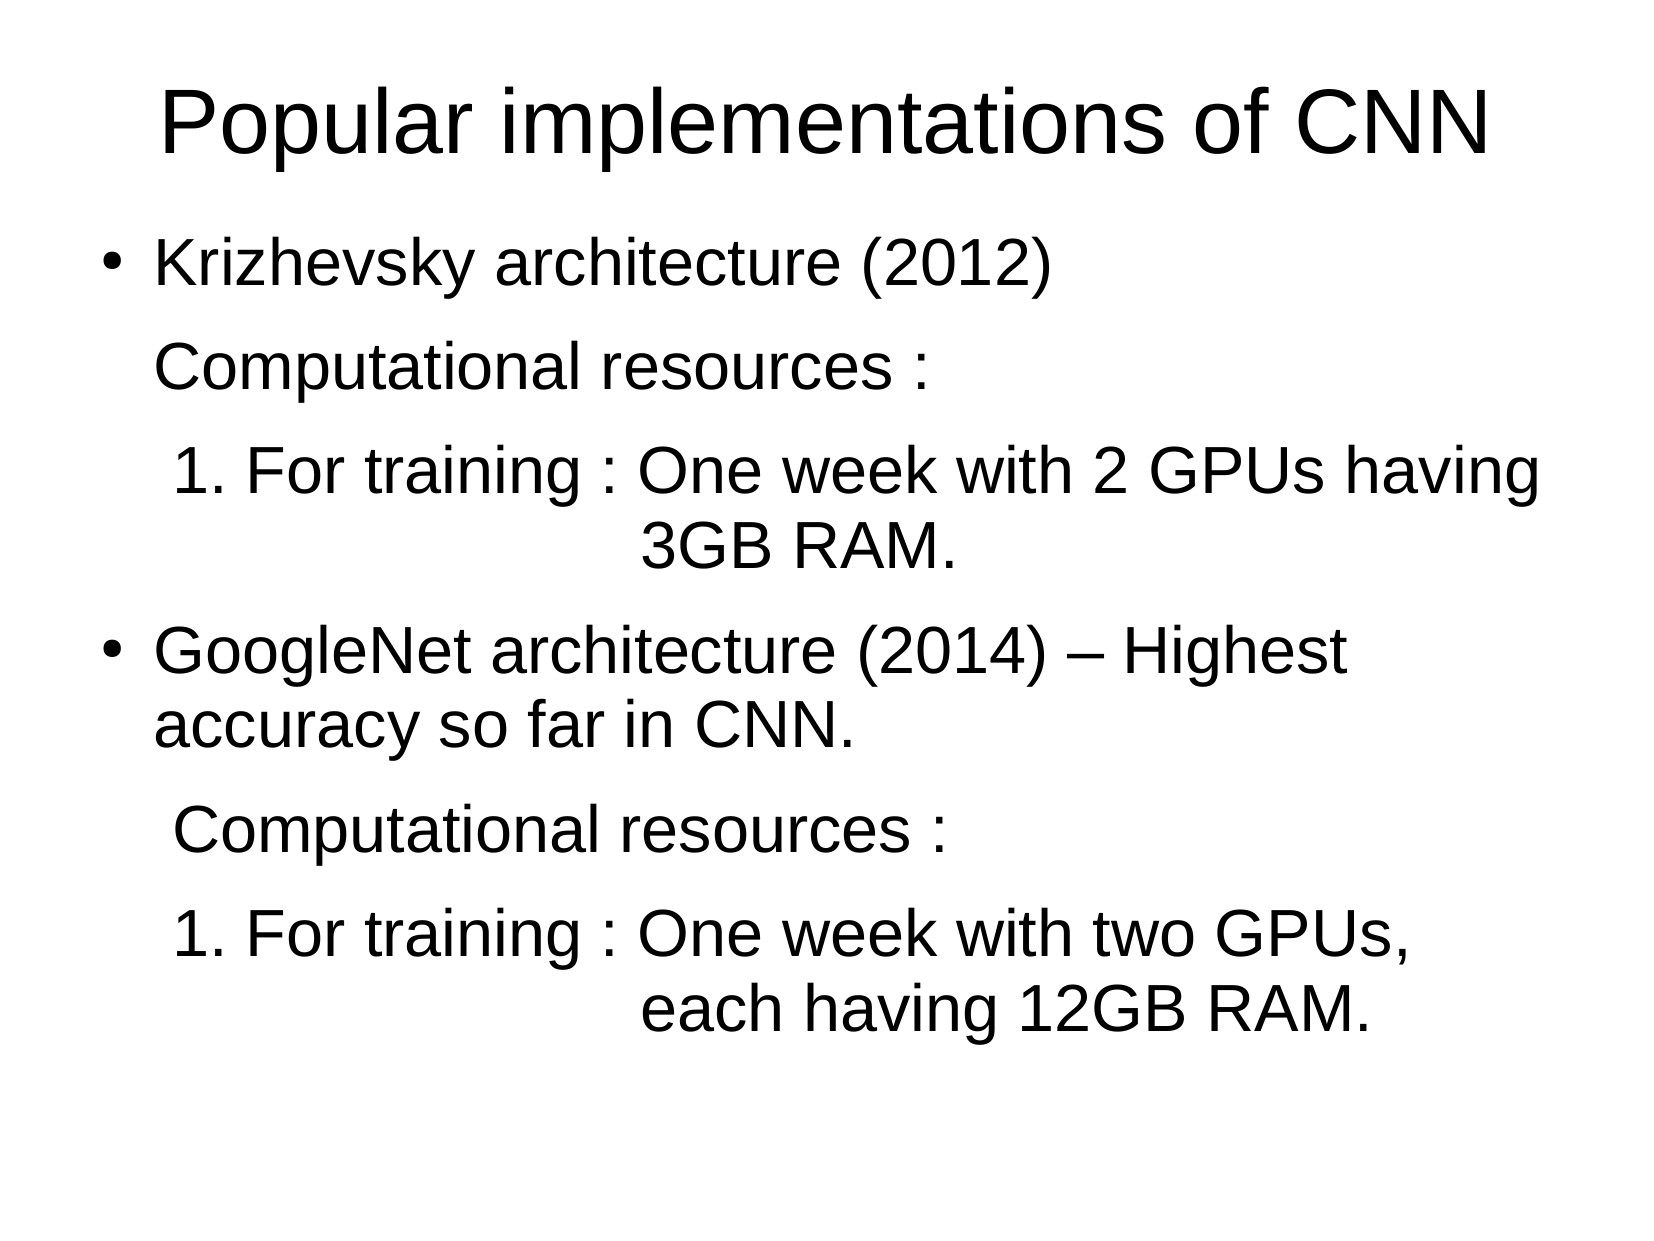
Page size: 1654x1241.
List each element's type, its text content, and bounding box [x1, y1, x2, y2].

list Krizhevsky architecture (2012) Computational resources : 1. For training : One week with 2 GPUs having 3GB RAM. GoogleNet architecture (2014) – Highest accuracy so far in CNN. Computational resources : 1. For training : One week with two GPUs, each having 12GB RAM. [82, 225, 1571, 1096]
title Popular implementations of CNN [82, 49, 1571, 196]
